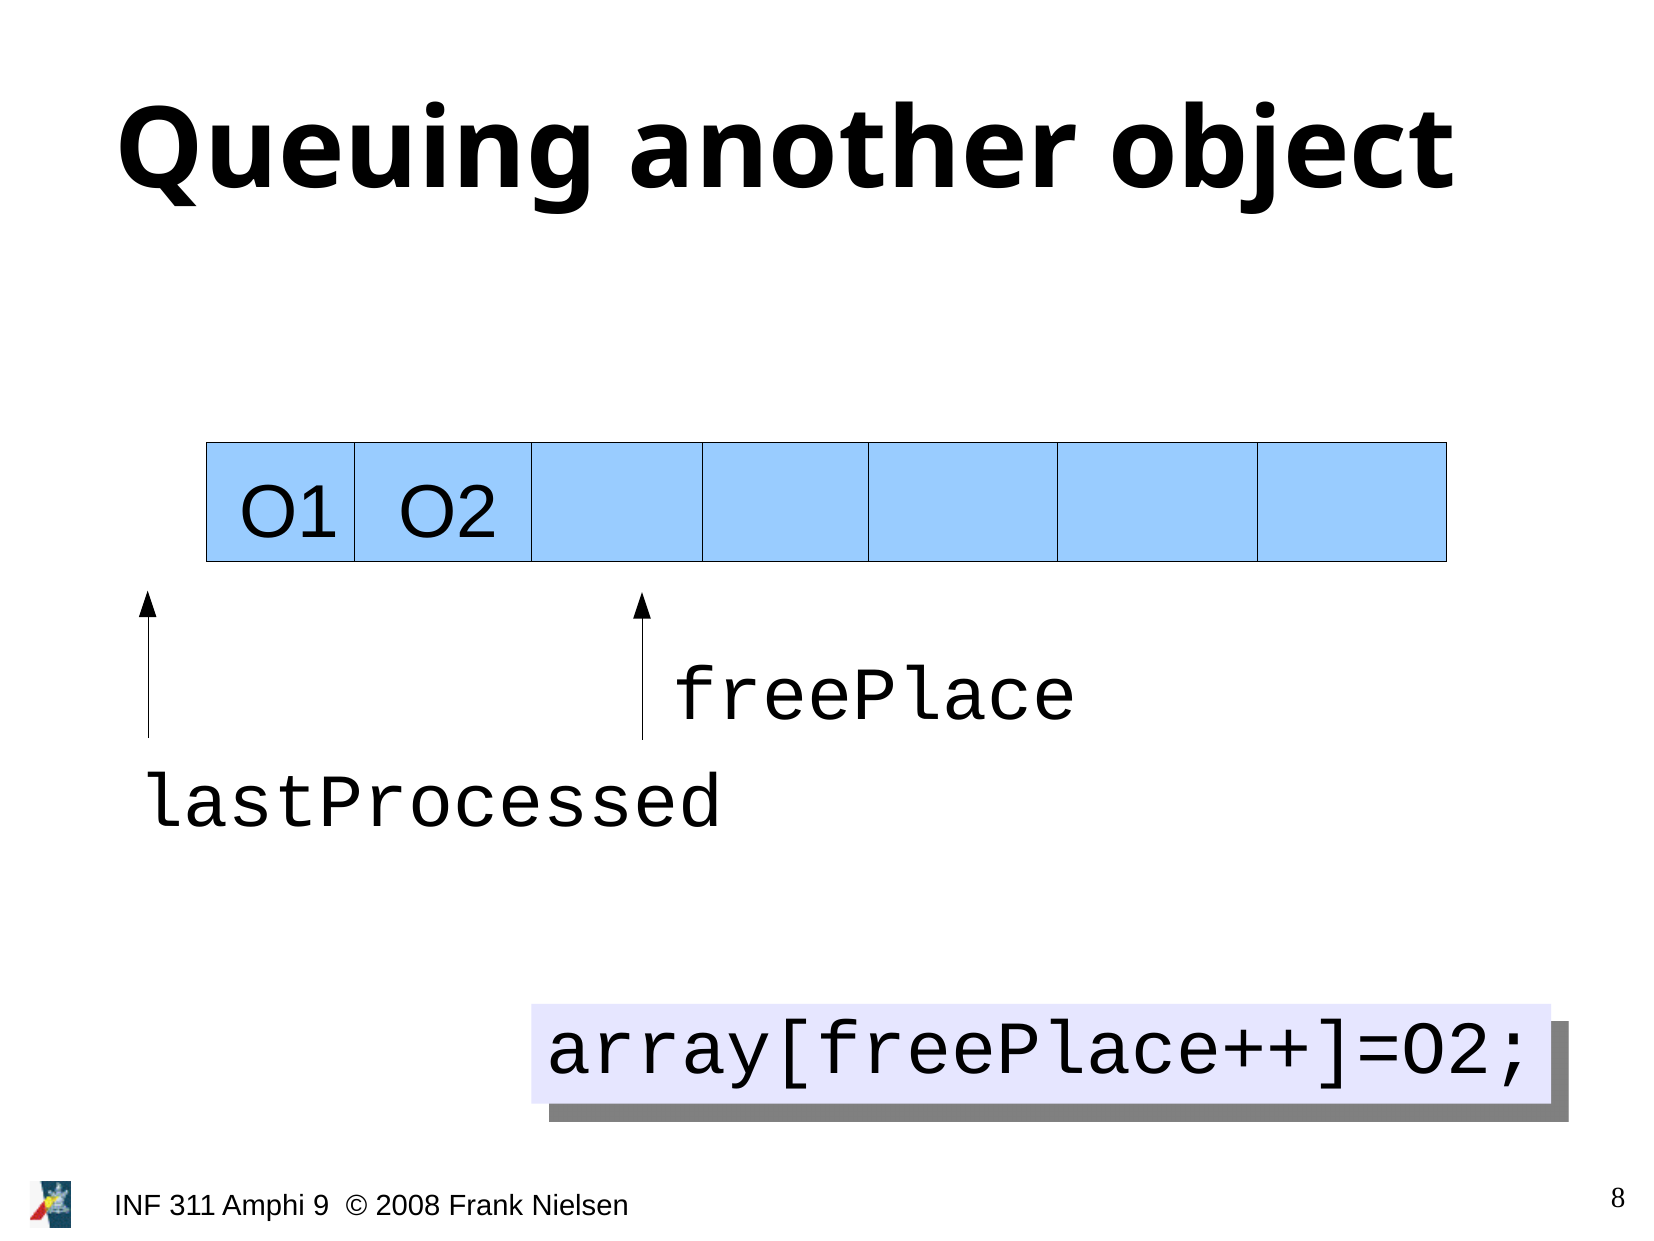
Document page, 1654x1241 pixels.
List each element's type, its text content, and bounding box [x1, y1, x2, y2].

text_box [869, 442, 1057, 562]
text_box [206, 442, 354, 562]
text_box [532, 442, 702, 562]
picture [29, 1181, 71, 1228]
text_box lastProcessed [123, 756, 739, 857]
text_box O1 [224, 462, 355, 562]
text_box [1058, 442, 1257, 562]
text_box freePlace [657, 649, 1093, 750]
text_box [703, 442, 868, 562]
text_box [355, 442, 531, 562]
text_box [1258, 442, 1447, 562]
text_box O2 [383, 462, 514, 562]
text_box array[freePlace++]=O2; [531, 1003, 1552, 1104]
text_box Queuing another object [99, 60, 1574, 234]
